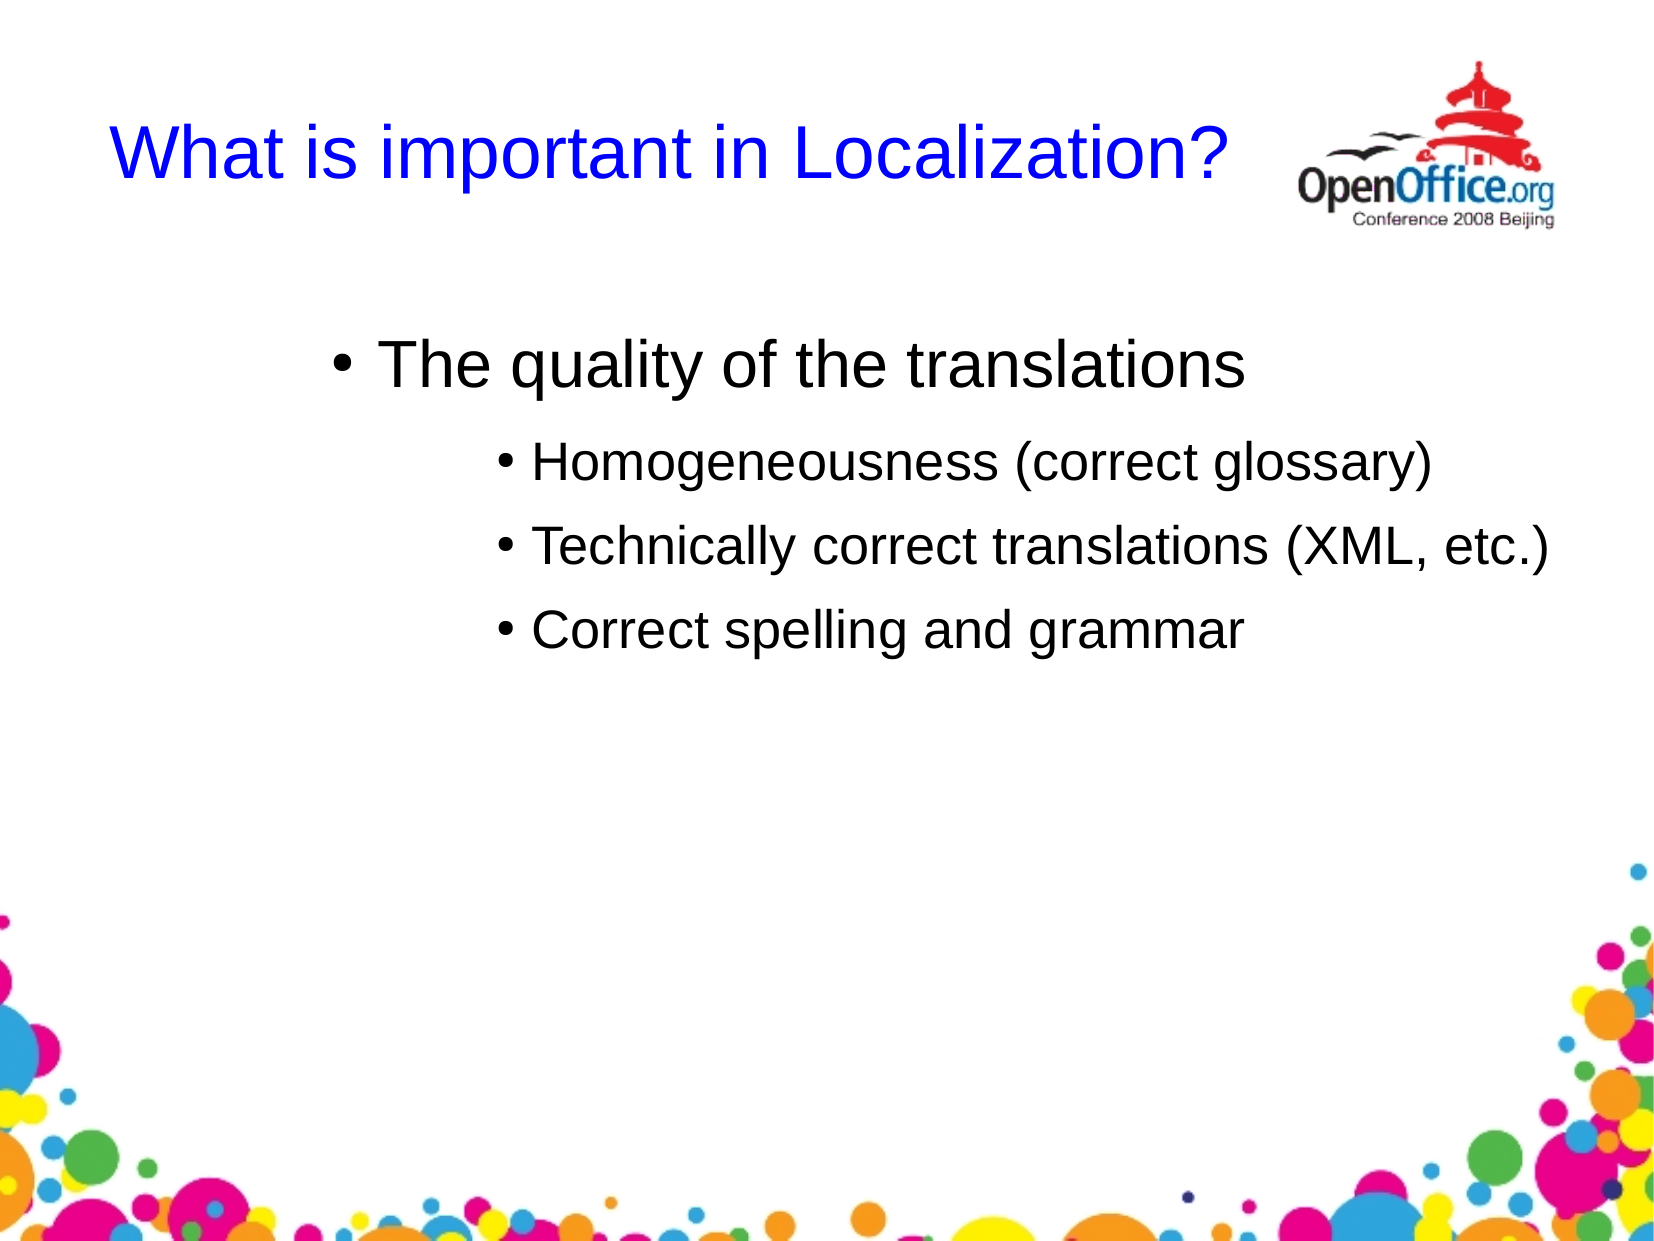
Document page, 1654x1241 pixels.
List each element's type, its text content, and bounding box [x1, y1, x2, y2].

picture [0, 810, 1654, 1241]
picture [1285, 51, 1569, 250]
list The quality of the translations Homogeneousness (correct glossary) Technically correct translations (XML, etc.) Correct spelling and grammar [0, 326, 1591, 1131]
title What is important in Localization? [82, 49, 1258, 257]
